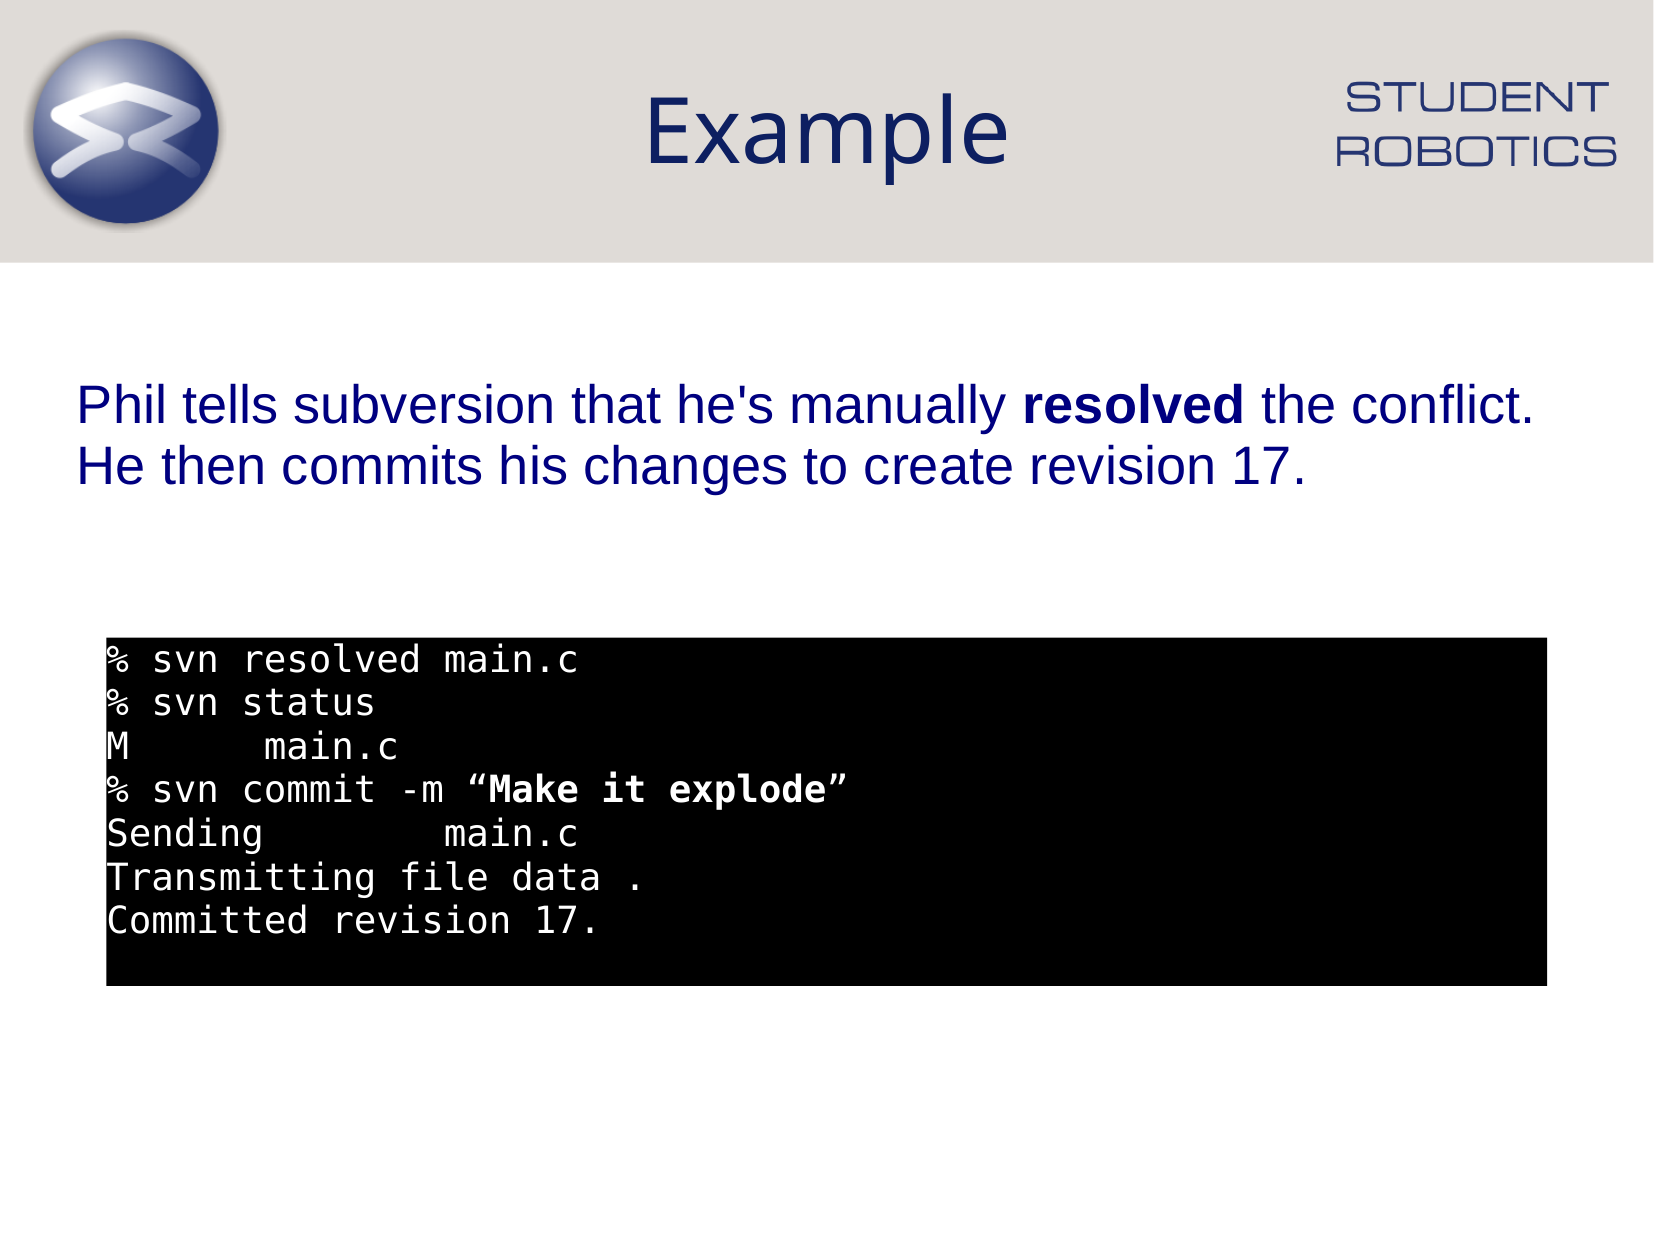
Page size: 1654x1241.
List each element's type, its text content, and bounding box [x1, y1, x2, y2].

text_box % svn resolved main.c % svn status M main.c % svn commit -m “Make it explode” Sending main.c Transmitting file data . Committed revision 17. [106, 637, 1548, 986]
title Example [82, 7, 1571, 250]
picture [9, 19, 82, 245]
text_box Phil tells subversion that he's manually resolved the conflict. He then commits his changes to create revision 17. [76, 375, 1577, 513]
picture [1571, 68, 1633, 174]
